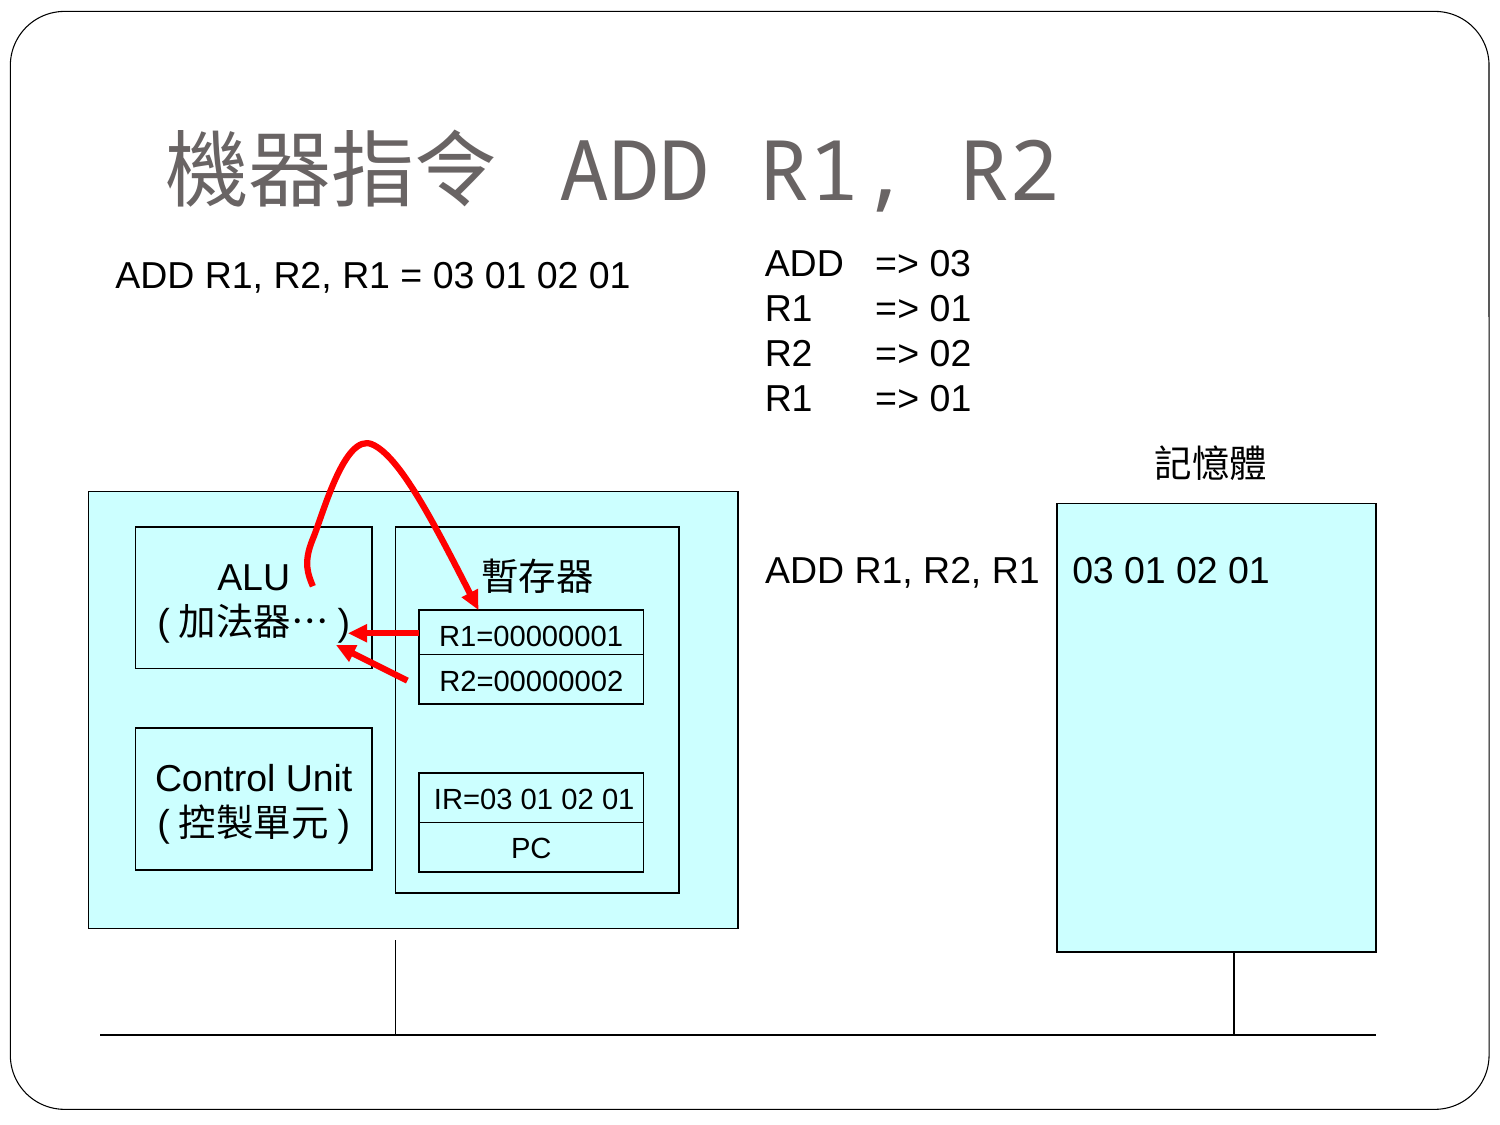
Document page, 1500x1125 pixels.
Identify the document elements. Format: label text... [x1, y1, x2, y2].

text_box Control Unit (控製單元) [135, 728, 372, 870]
text_box 03 01 02 01 [1057, 538, 1285, 600]
text_box ALU (加法器…) [135, 527, 372, 669]
text_box 暫存器 [395, 527, 476, 630]
text_box IR=03 01 02 01 [419, 772, 644, 823]
text_box R1=00000001 [418, 609, 644, 660]
text_box [88, 491, 739, 929]
text_box 記憶體 [1140, 432, 1283, 493]
text_box PC [418, 822, 644, 872]
text_box [372, 636, 395, 670]
text_box ADD R1, R2, R1 = 03 01 02 01 [100, 243, 646, 304]
title 機器指令 ADD R1, R2 [150, 44, 1426, 233]
text_box 暫存器 [395, 527, 680, 894]
text_box R2=00000002 [419, 654, 644, 705]
text_box [321, 491, 431, 630]
text_box ADD => 03 R1 => 01 R2 => 02 R1 => 01 [749, 231, 987, 428]
text_box ADD R1, R2, R1 [750, 538, 1055, 600]
text_box [1057, 503, 1377, 953]
